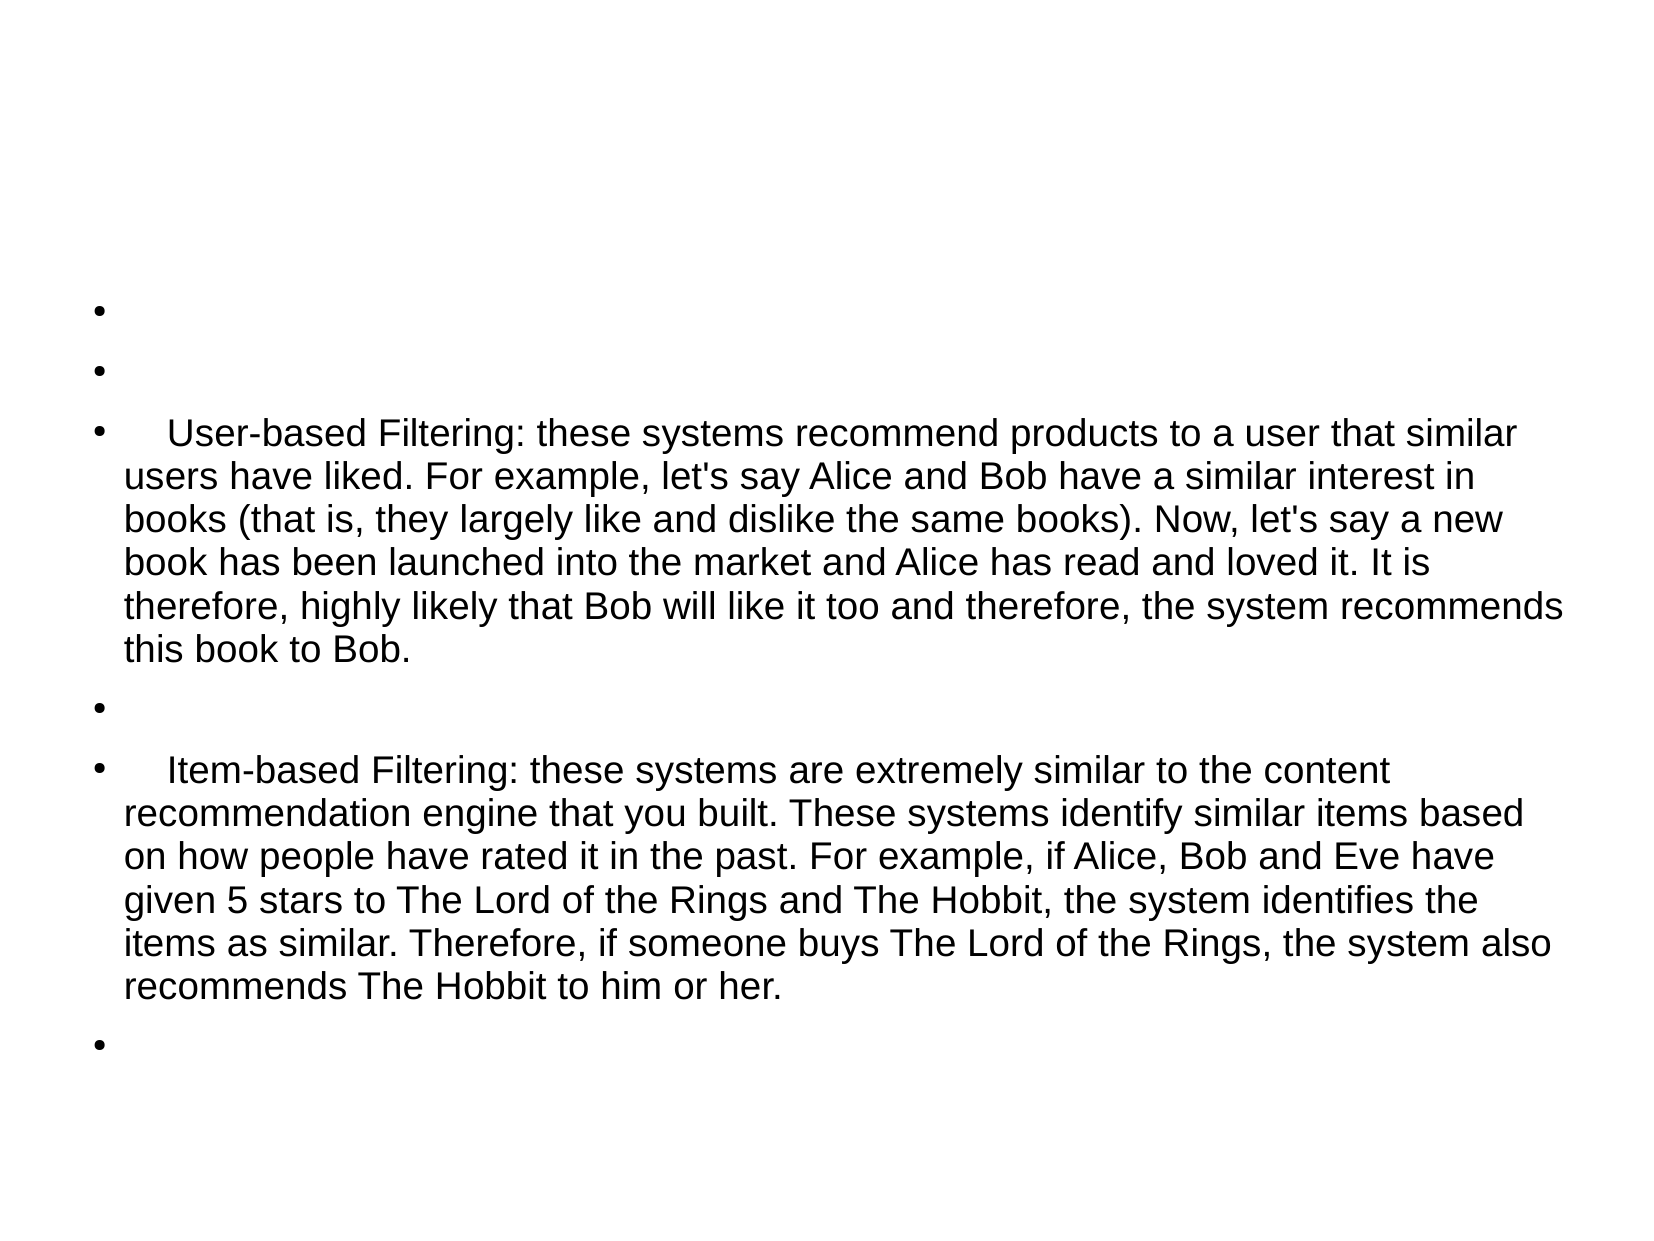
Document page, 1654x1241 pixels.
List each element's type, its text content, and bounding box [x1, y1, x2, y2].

list User-based Filtering: these systems recommend products to a user that similar users have liked. For example, let's say Alice and Bob have a similar interest in books (that is, they largely like and dislike the same books). Now, let's say a new book has been launched into the market and Alice has read and loved it. It is therefore, highly likely that Bob will like it too and therefore, the system recommends this book to Bob. Item-based Filtering: these systems are extremely similar to the content recommendation engine that you built. These systems identify similar items based on how people have rated it in the past. For example, if Alice, Bob and Eve have given 5 stars to The Lord of the Rings and The Hobbit, the system identifies the items as similar. Therefore, if someone buys The Lord of the Rings, the system also recommends The Hobbit to him or her. [82, 290, 1571, 1010]
